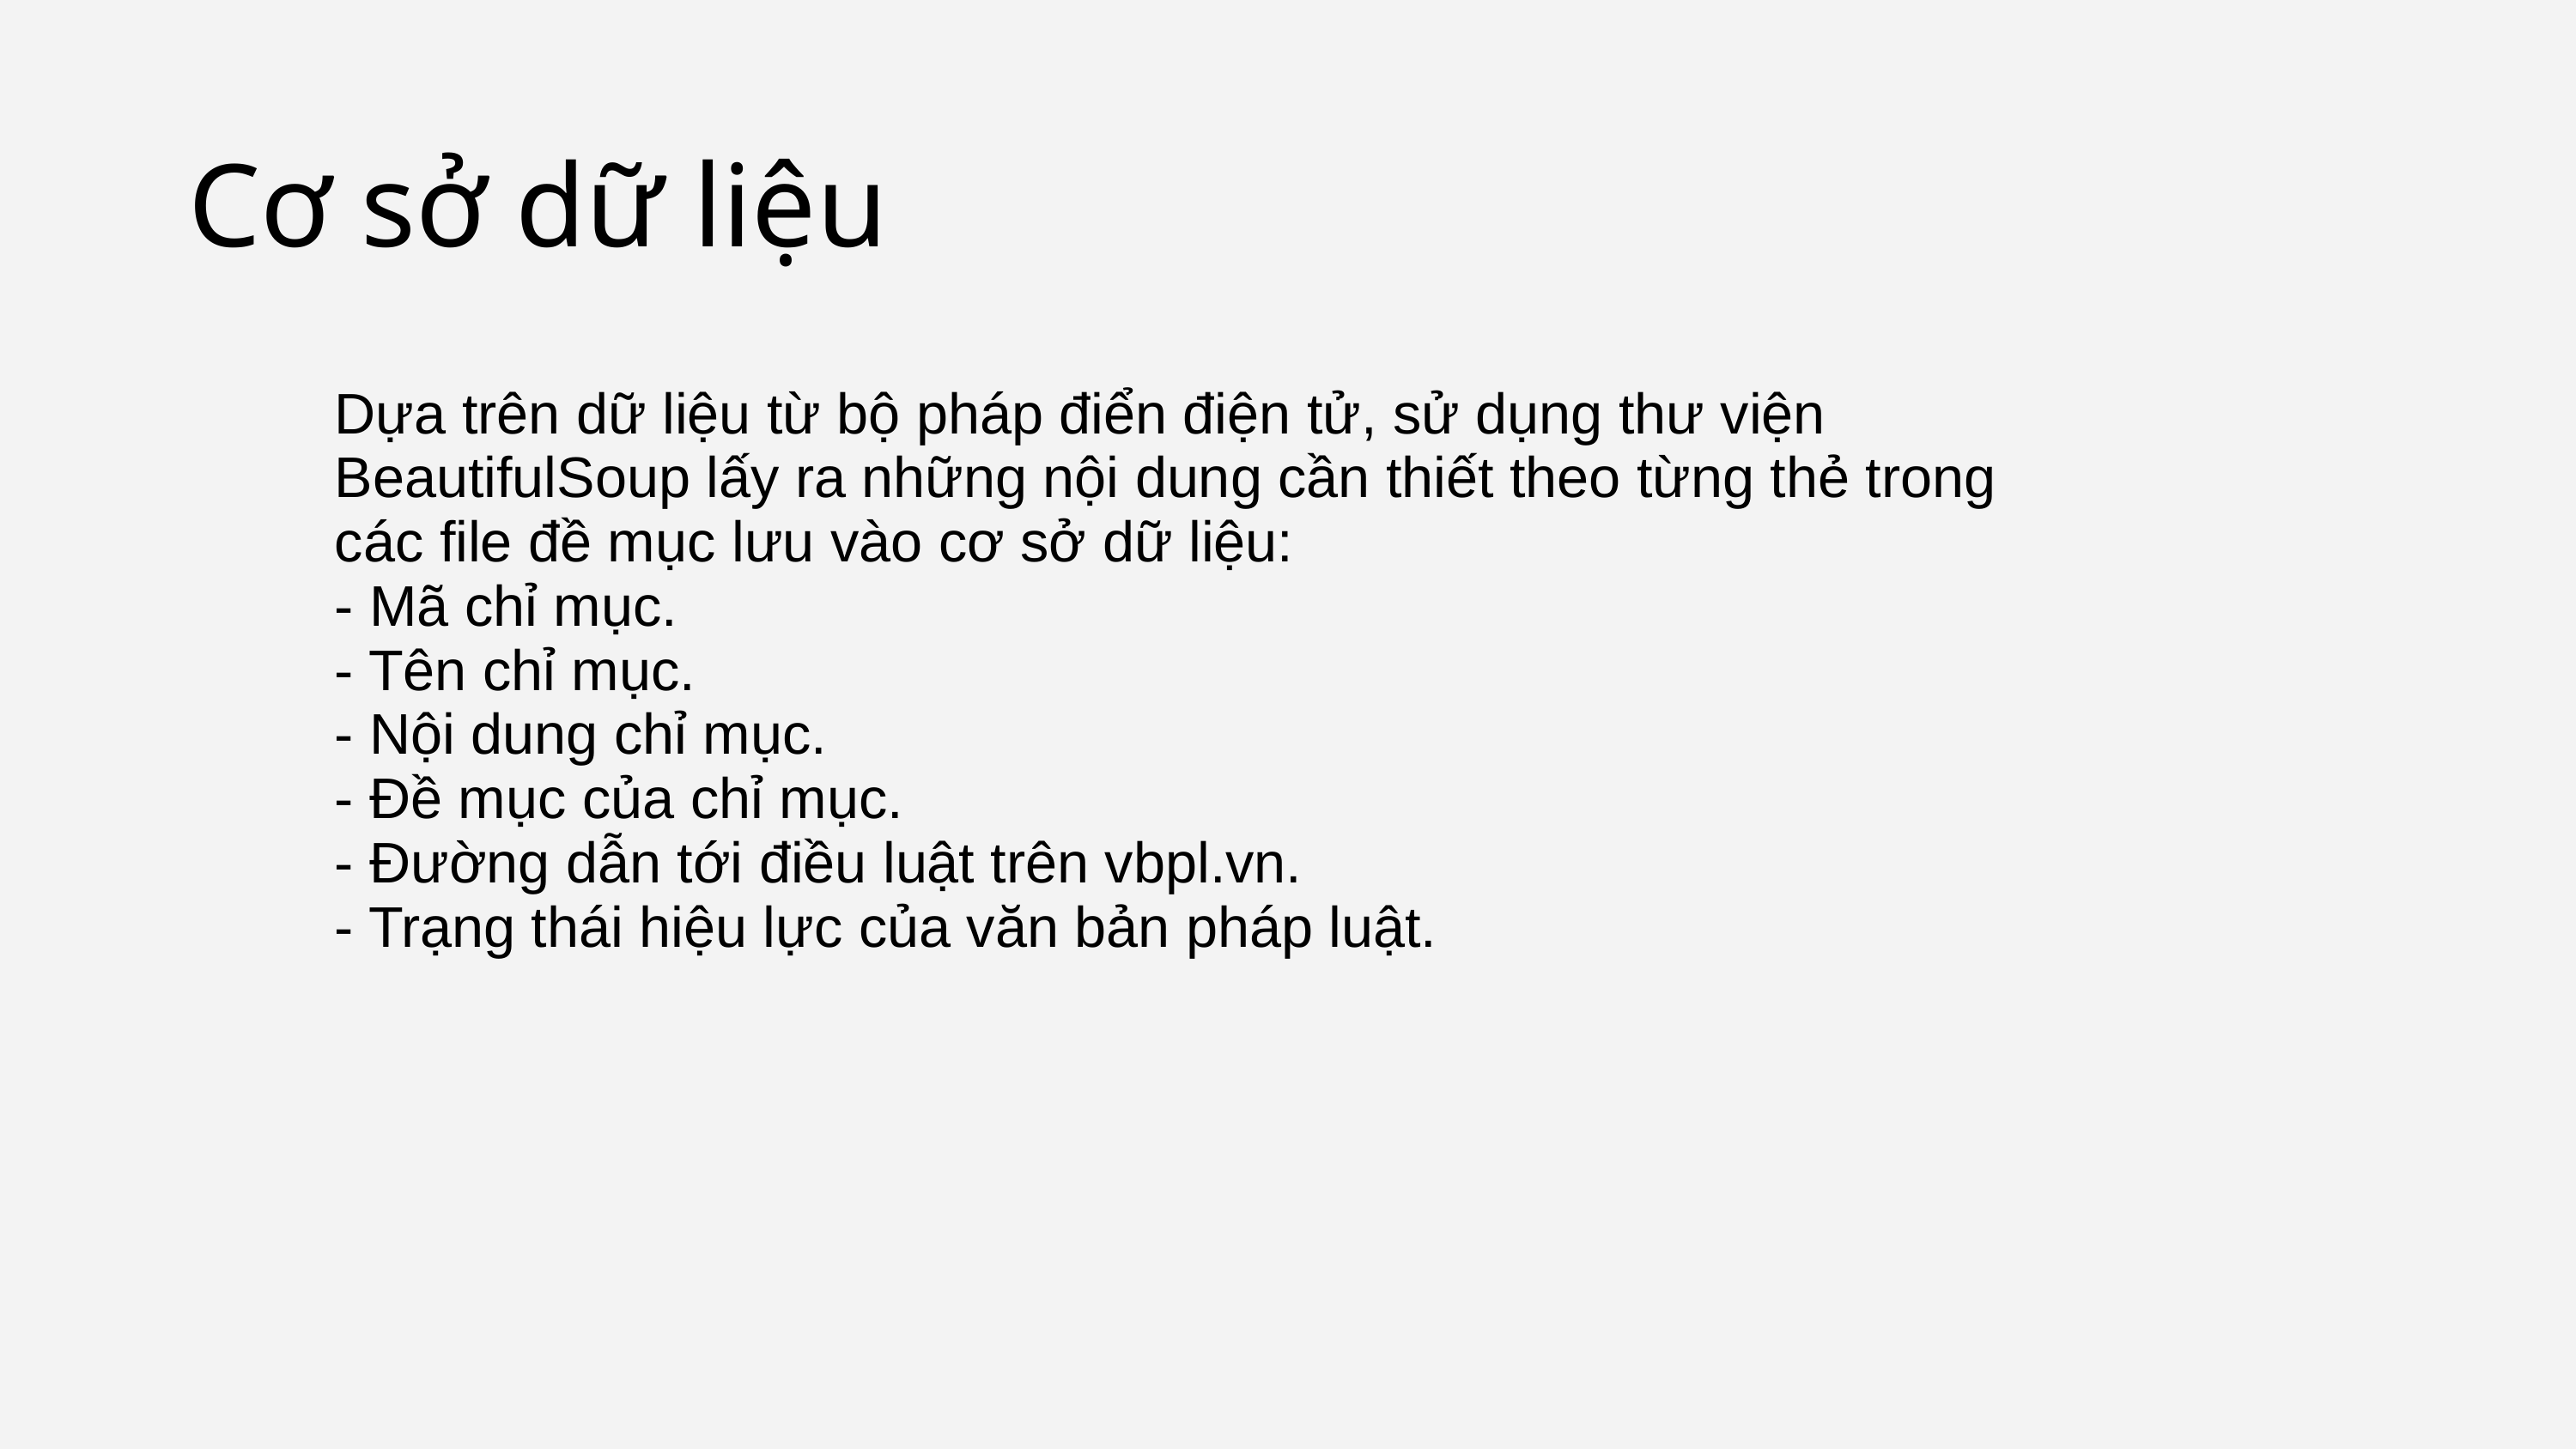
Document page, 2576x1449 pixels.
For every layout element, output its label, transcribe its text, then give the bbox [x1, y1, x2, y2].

text_box Dựa trên dữ liệu từ bộ pháp điển điện tử, sử dụng thư viện BeautifulSoup lấy ra những nội dung cần thiết theo từng thẻ trong các file đề mục lưu vào cơ sở dữ liệu: - Mã chỉ mục. - Tên chỉ mục. - Nội dung chỉ mục. - Đề mục của chỉ mục. - Đường dẫn tới điều luật trên vbpl.vn. - Trạng thái hiệu lực của văn bản pháp luật. [322, 375, 2062, 967]
text_box Cơ sở dữ liệu [188, 129, 1288, 270]
